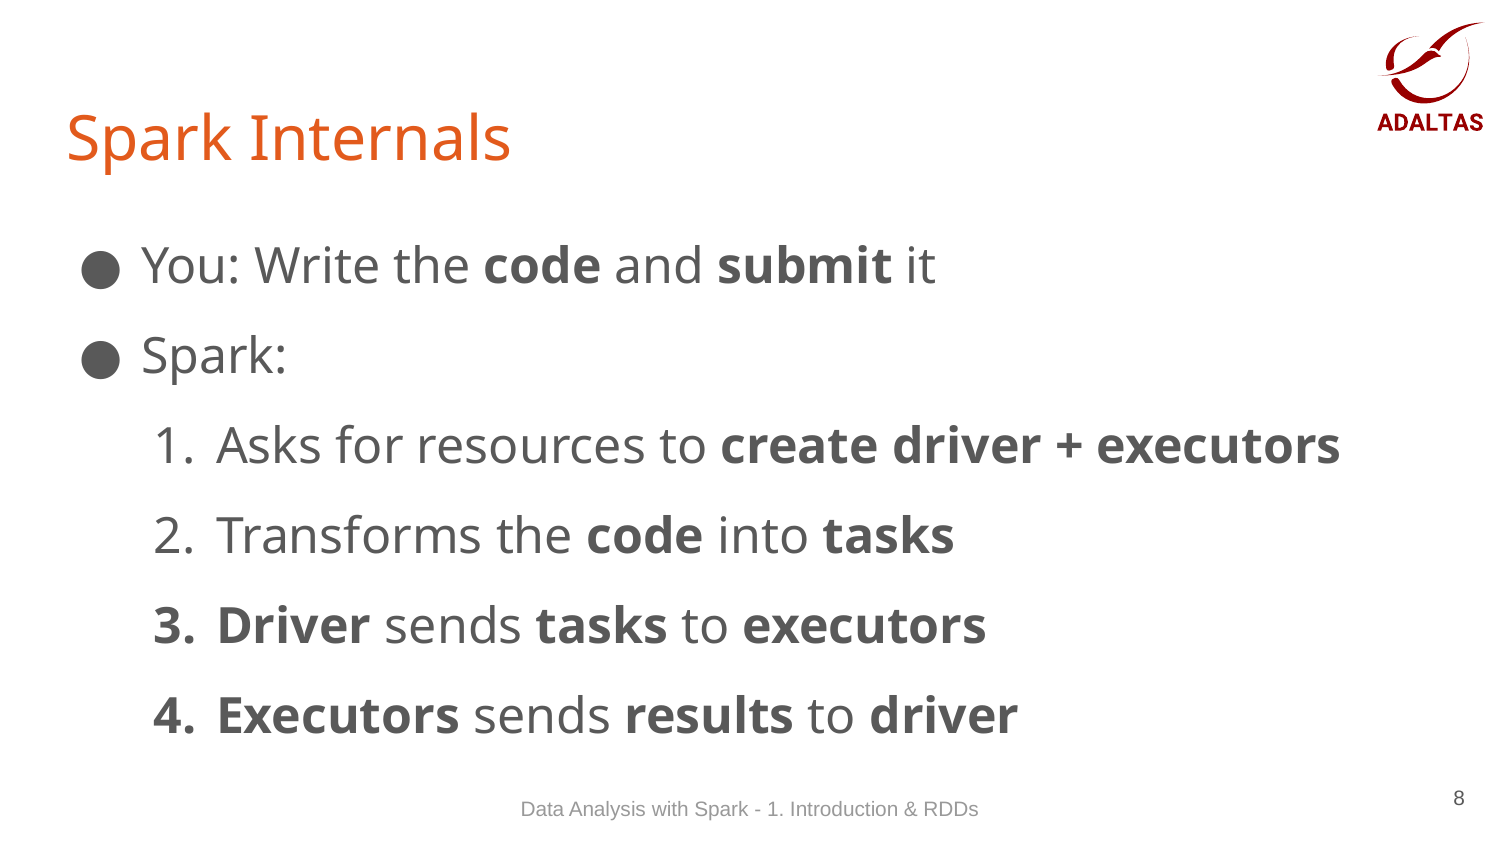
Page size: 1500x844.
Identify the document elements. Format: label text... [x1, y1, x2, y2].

text_box Data Analysis with Spark - 1. Introduction & RDDs [480, 781, 1020, 830]
title Spark Internals [51, 71, 1184, 166]
slide_number <number> [1389, 764, 1480, 830]
list You: Write the code and submit it Spark: Asks for resources to create driver + executors Transforms the code into tasks Driver sends tasks to executors Executors sends results to driver [51, 189, 1449, 765]
